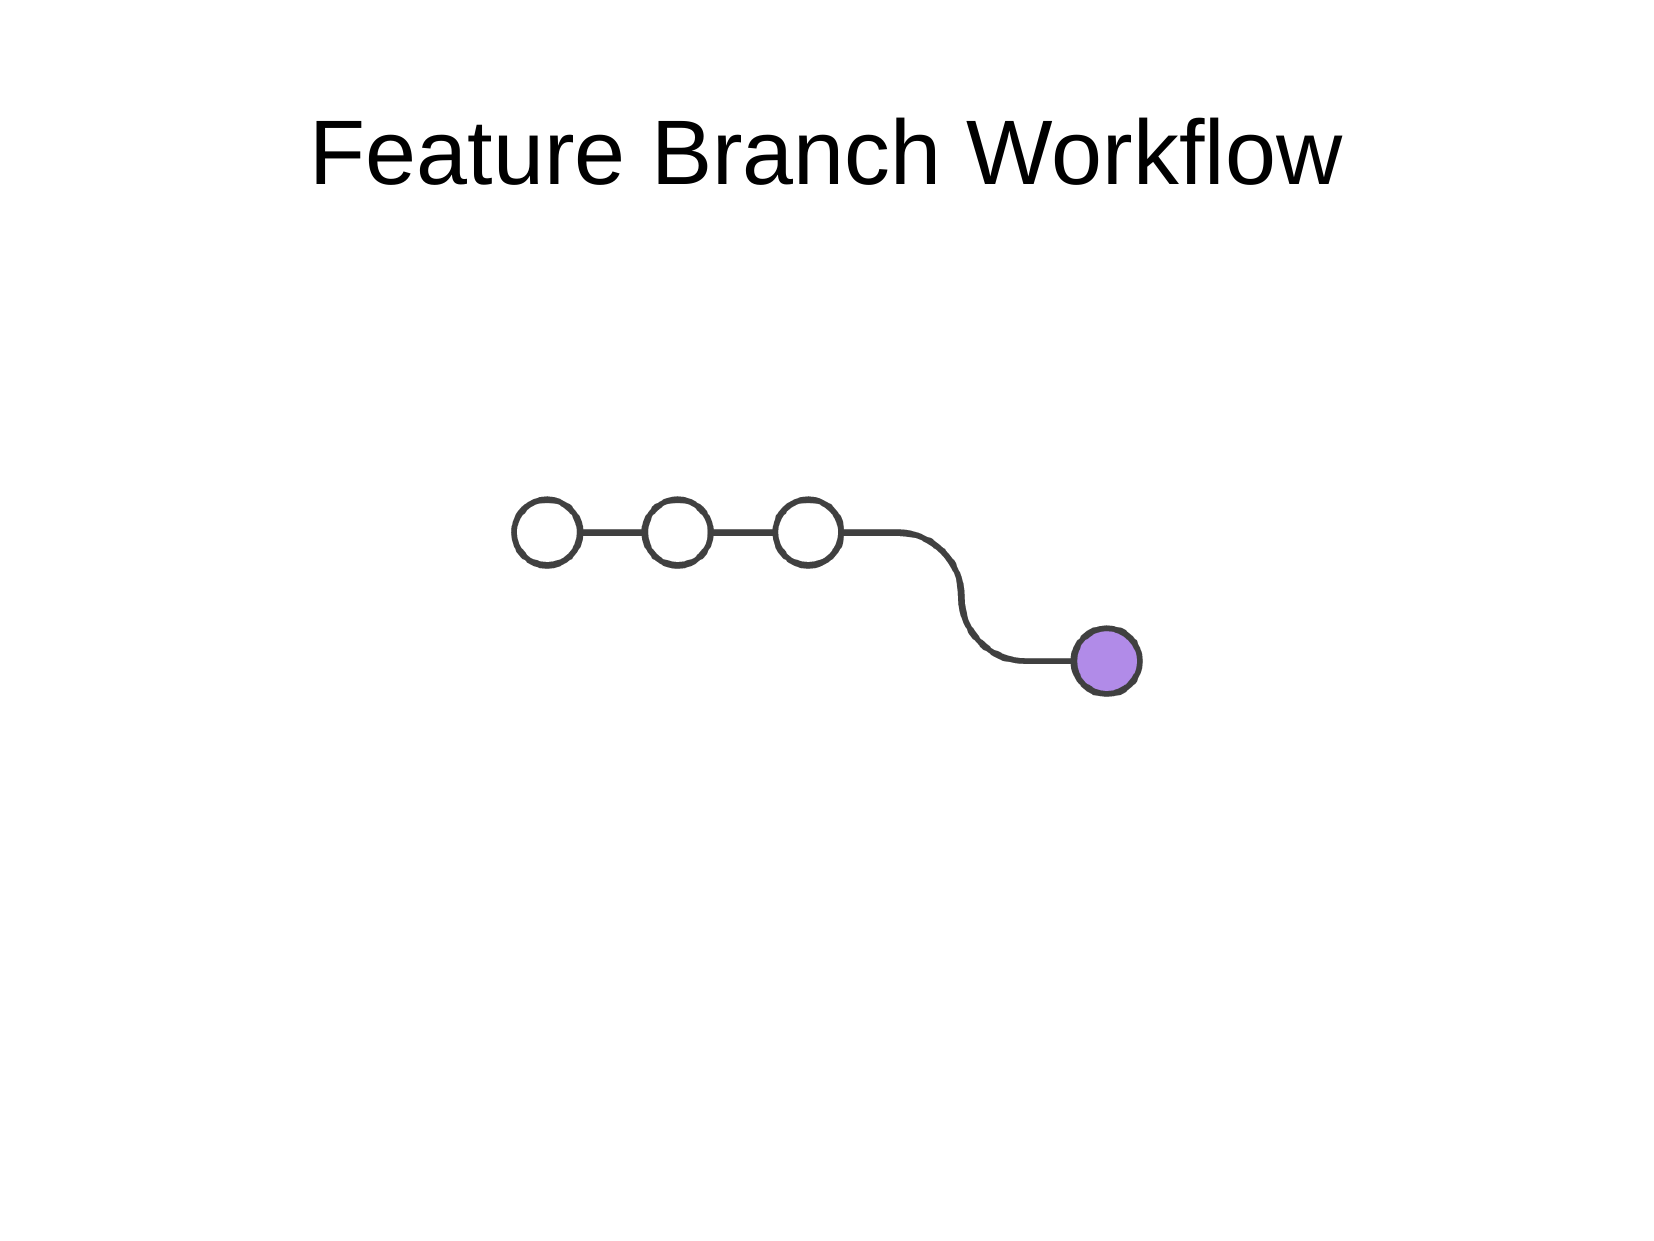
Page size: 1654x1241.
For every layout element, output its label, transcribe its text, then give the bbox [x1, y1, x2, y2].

picture [379, 300, 1291, 901]
title Feature Branch Workflow [82, 49, 1571, 257]
